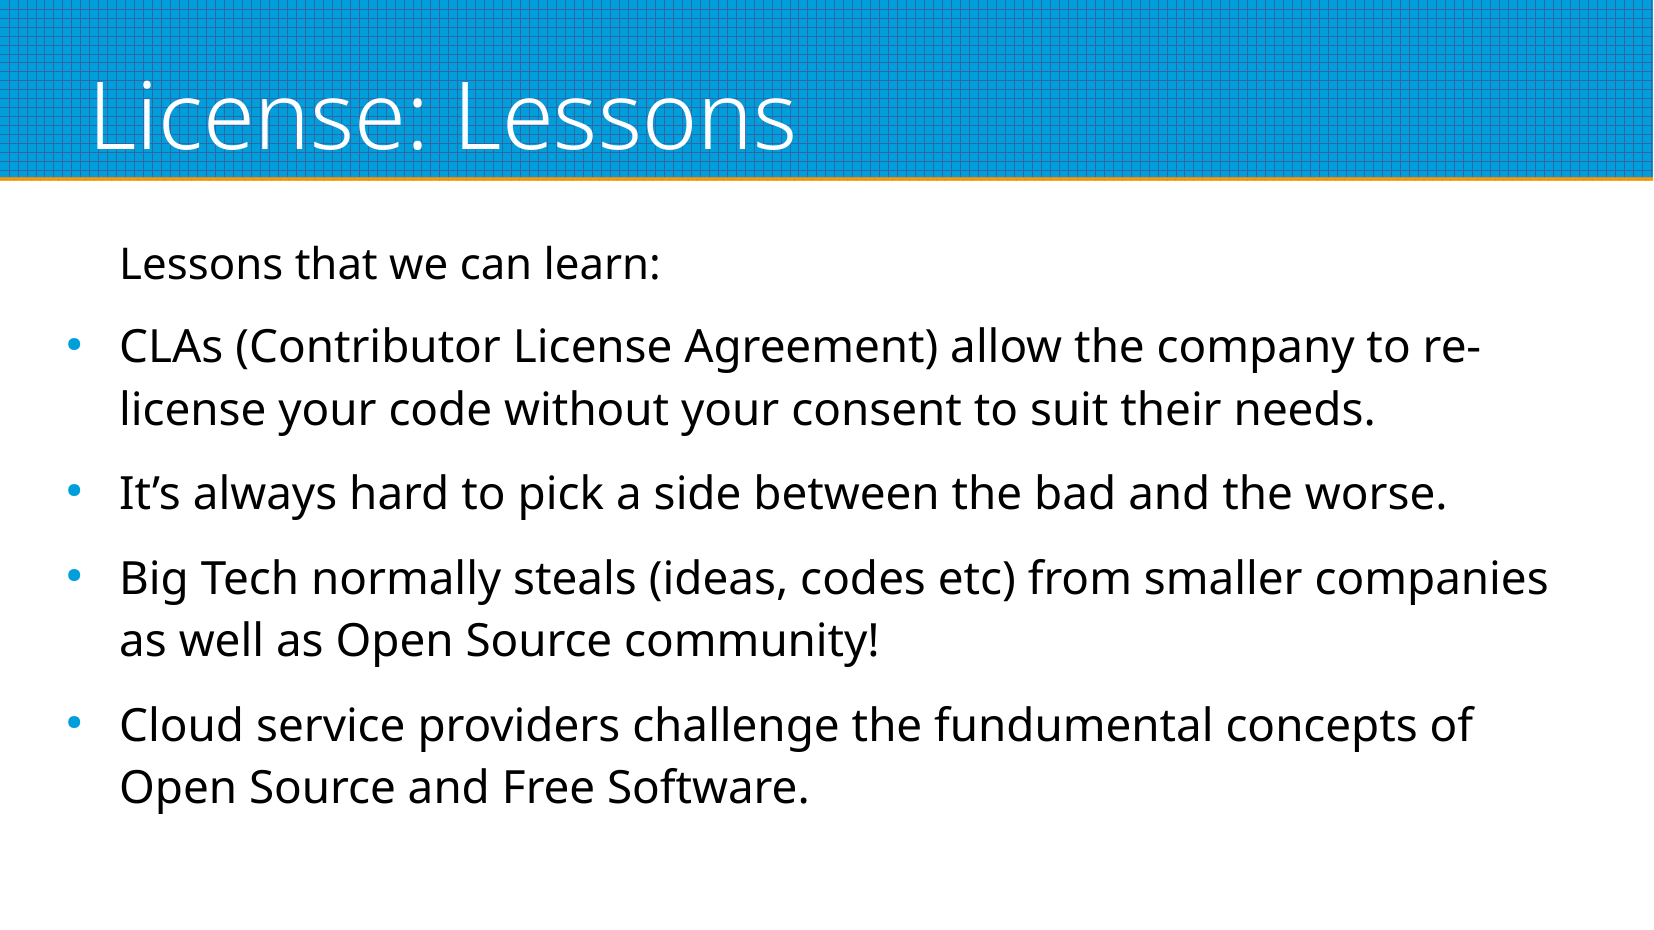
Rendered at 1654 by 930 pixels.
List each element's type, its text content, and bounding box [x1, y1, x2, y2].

list Lessons that we can learn: CLAs (Contributor License Agreement) allow the company to re-license your code without your consent to suit their needs. It’s always hard to pick a side between the bad and the worse. Big Tech normally steals (ideas, codes etc) from smaller companies as well as Open Source community! Cloud service providers challenge the fundumental concepts of Open Source and Free Software. [48, 153, 1601, 869]
title License: Lessons [88, 14, 1565, 153]
